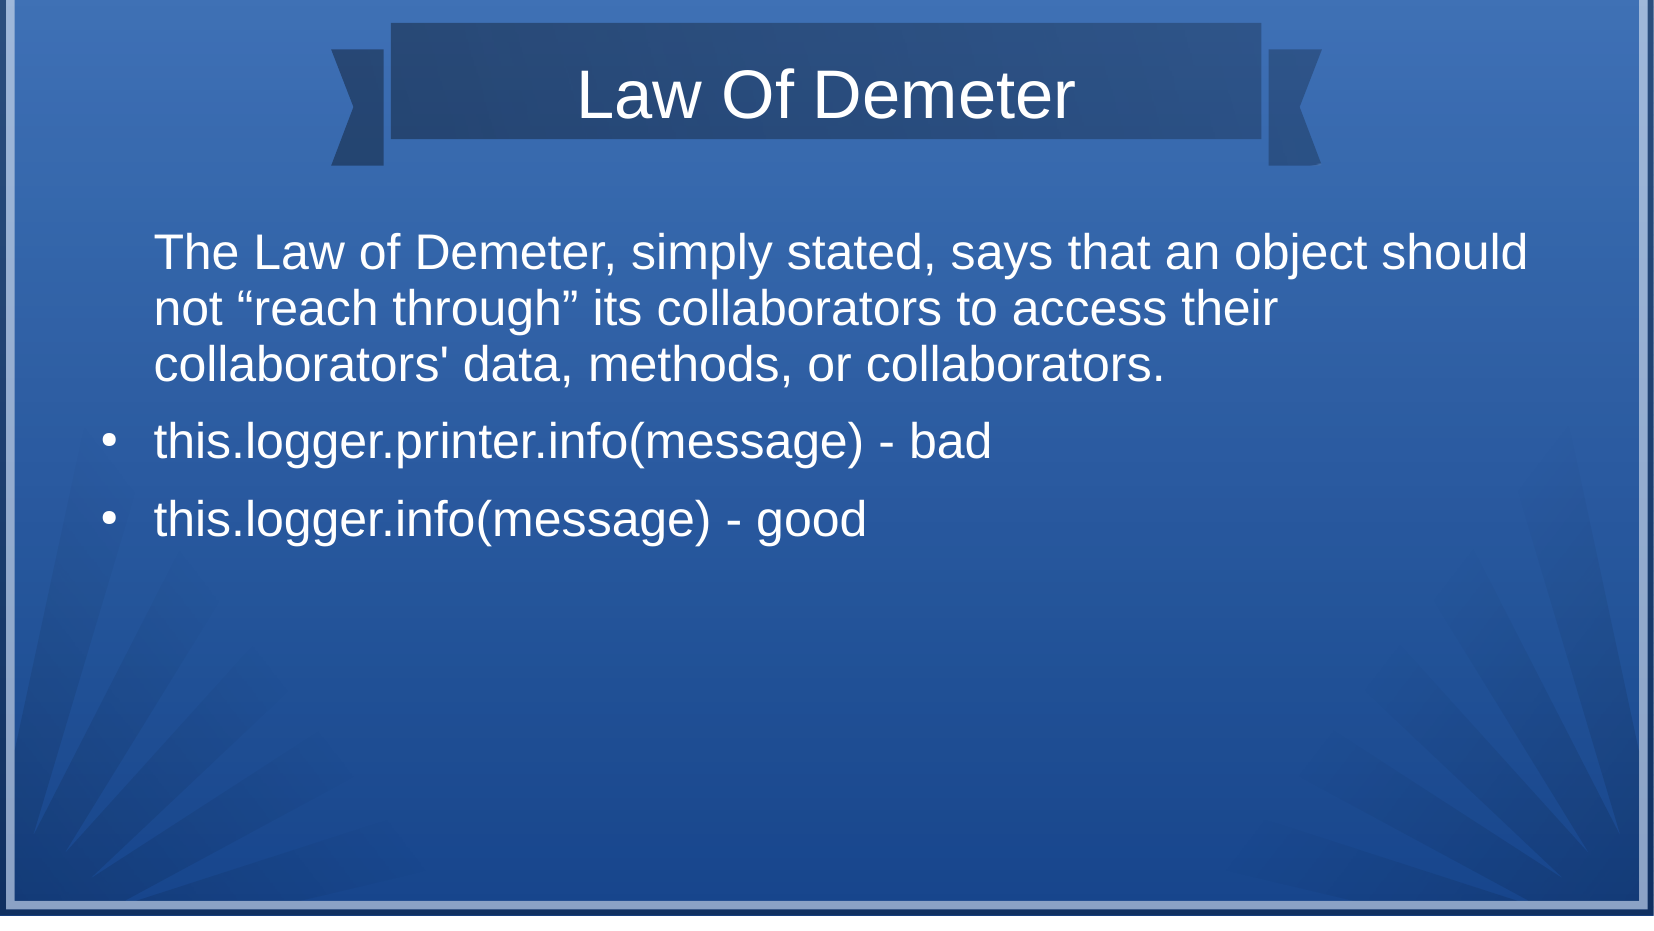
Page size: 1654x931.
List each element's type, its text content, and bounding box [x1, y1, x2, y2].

title Law Of Demeter [389, 35, 1264, 154]
list The Law of Demeter, simply stated, says that an object should not “reach through” its collaborators to access their collaborators' data, methods, or collaborators. this.logger.printer.info(message) - bad this.logger.info(message) - good [82, 224, 1571, 848]
